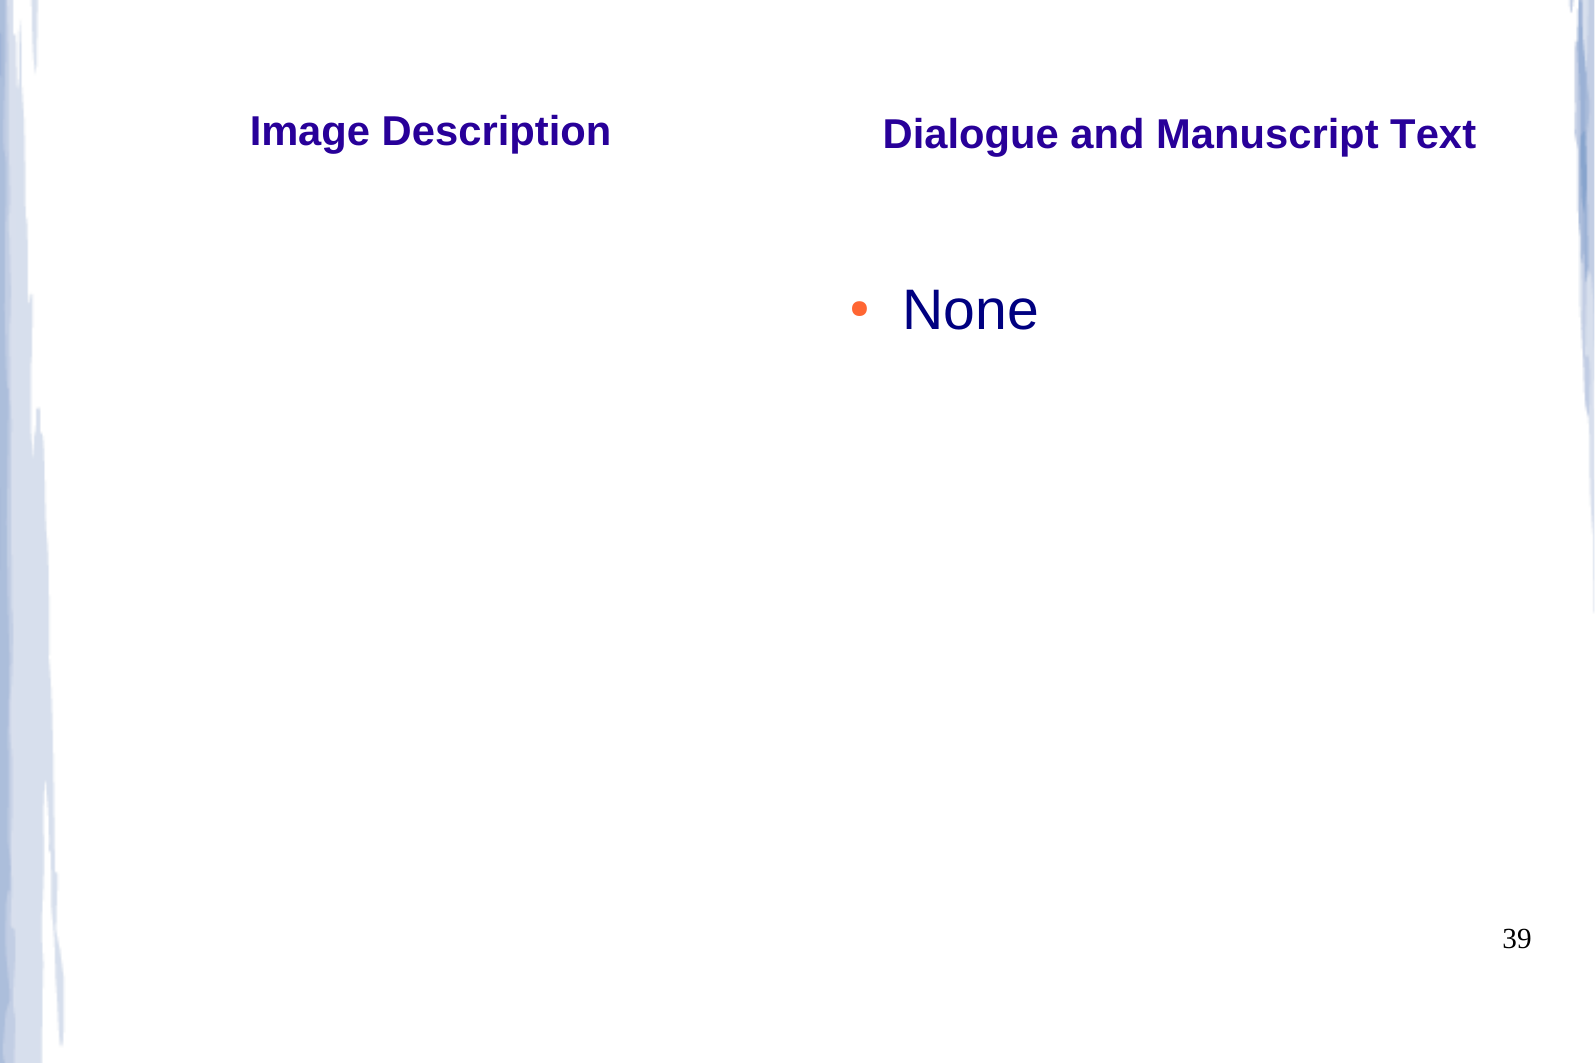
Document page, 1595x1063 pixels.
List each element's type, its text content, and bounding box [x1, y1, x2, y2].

title Image Description [79, 42, 796, 220]
title Dialogue and Manuscript Text [825, 45, 1541, 223]
list None [831, 278, 1516, 931]
picture [0, 0, 1595, 1063]
